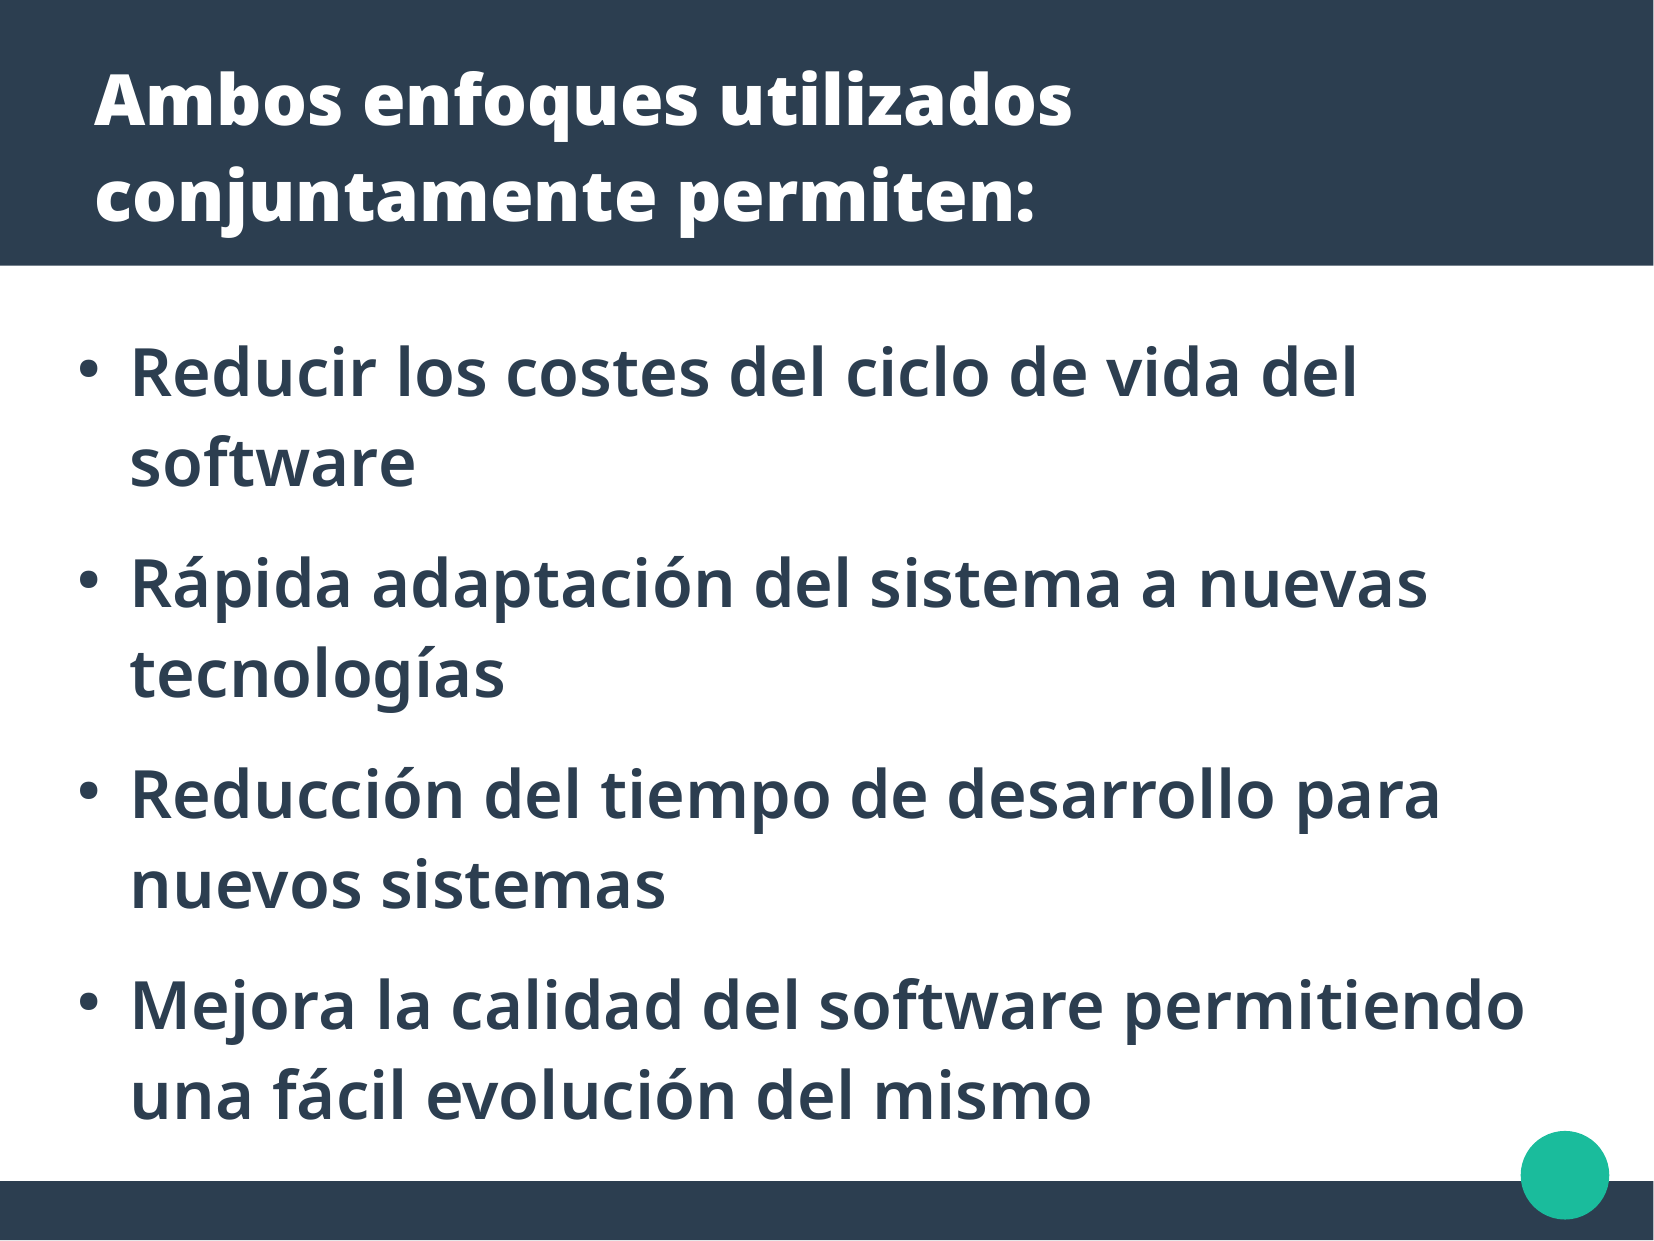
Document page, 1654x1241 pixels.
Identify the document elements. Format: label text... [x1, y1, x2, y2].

list Reducir los costes del ciclo de vida del software Rápida adaptación del sistema a nuevas tecnologías Reducción del tiempo de desarrollo para nuevos sistemas Mejora la calidad del software permitiendo una fácil evolución del mismo [59, 324, 1595, 1152]
title Ambos enfoques utilizados conjuntamente permiten: [59, 49, 1595, 207]
